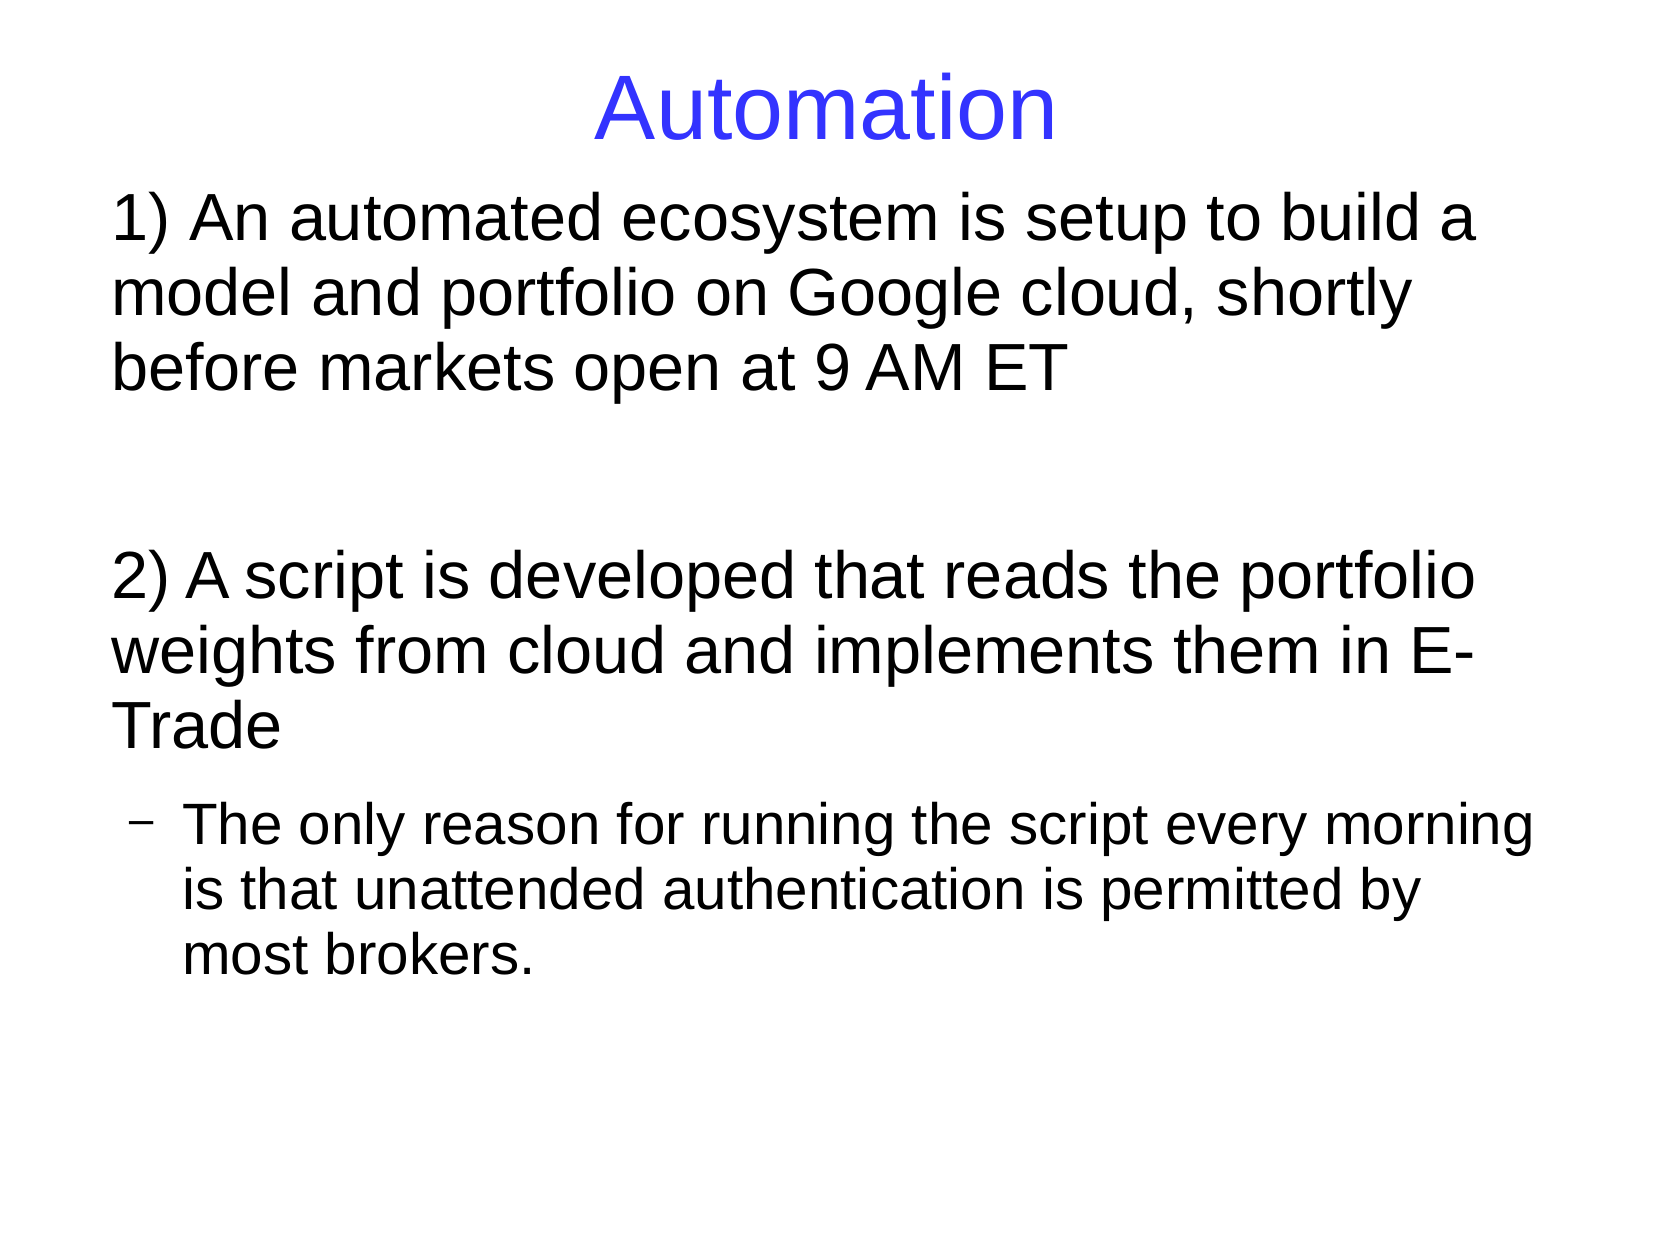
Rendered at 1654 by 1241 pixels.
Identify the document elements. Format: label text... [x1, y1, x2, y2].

text_box 1) An automated ecosystem is setup to build a model and portfolio on Google cloud, shortly before markets open at 9 AM ET 2) A script is developed that reads the portfolio weights from cloud and implements them in E-Trade The only reason for running the script every morning is that unattended authentication is permitted by most brokers. [40, 180, 1546, 1012]
title Automation [83, 49, 1572, 166]
